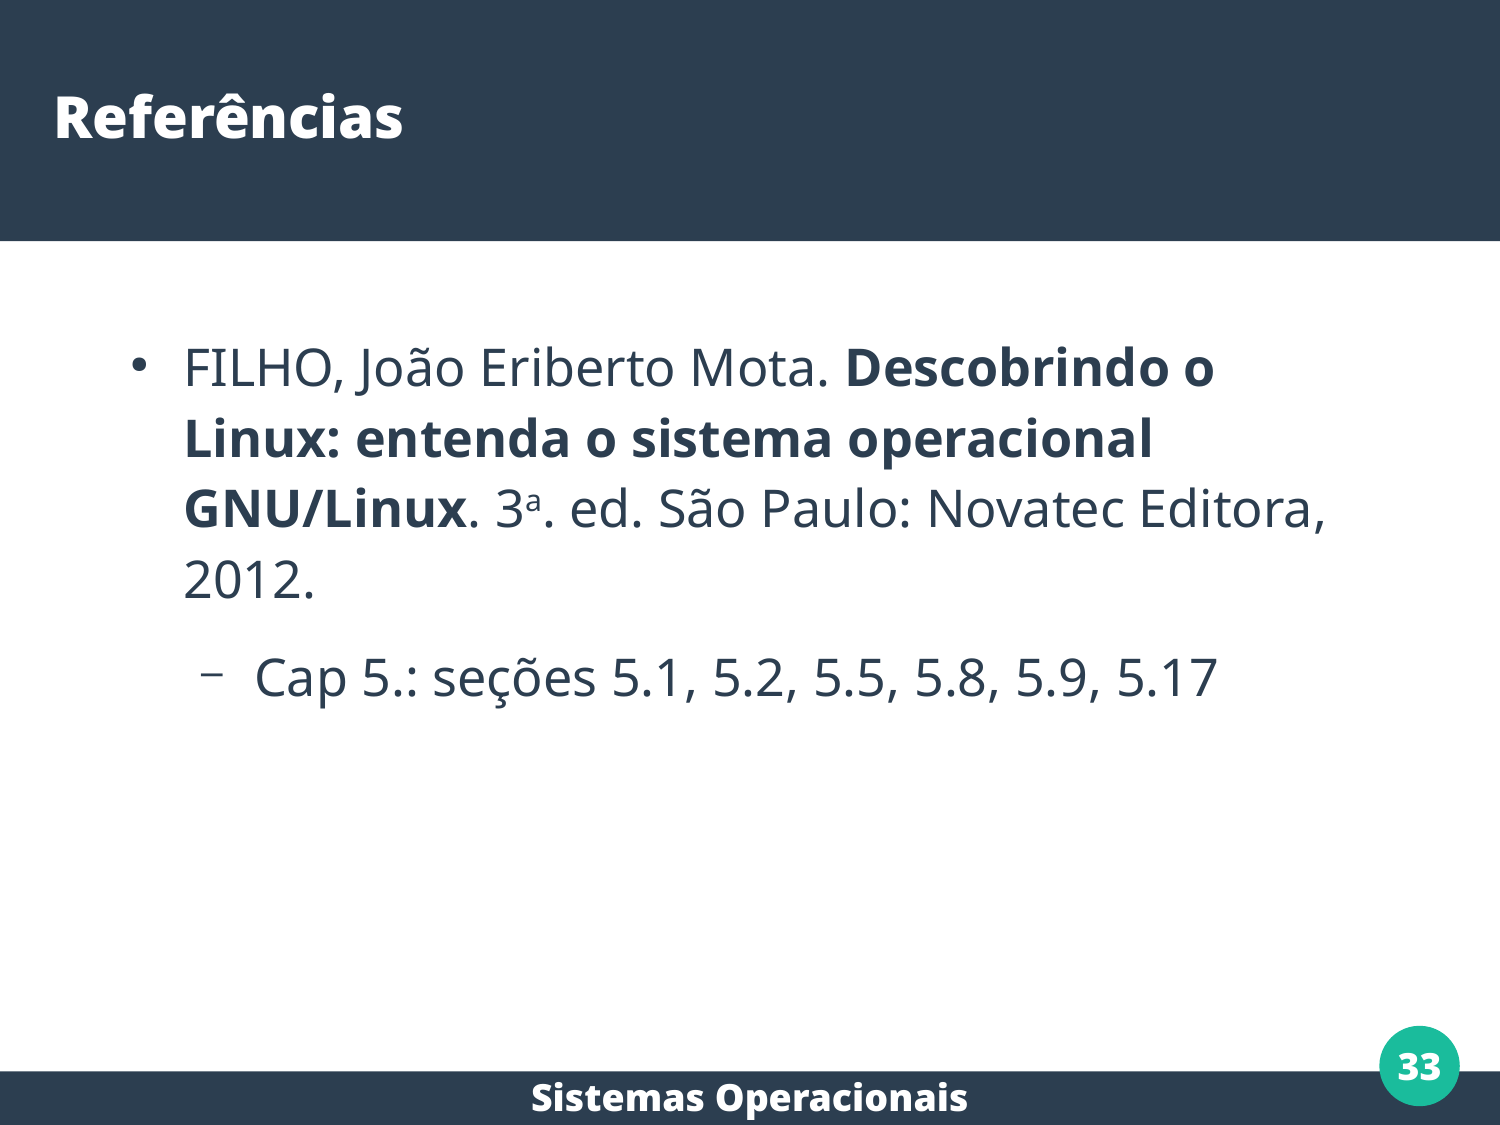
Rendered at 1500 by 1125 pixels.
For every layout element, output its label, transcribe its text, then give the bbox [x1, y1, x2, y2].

title Referências [53, 44, 1447, 188]
list FILHO, João Eriberto Mota. Descobrindo o Linux: entenda o sistema operacional GNU/Linux. 3a. ed. São Paulo: Novatec Editora, 2012. Cap 5.: seções 5.1, 5.2, 5.5, 5.8, 5.9, 5.17 [112, 330, 1388, 984]
